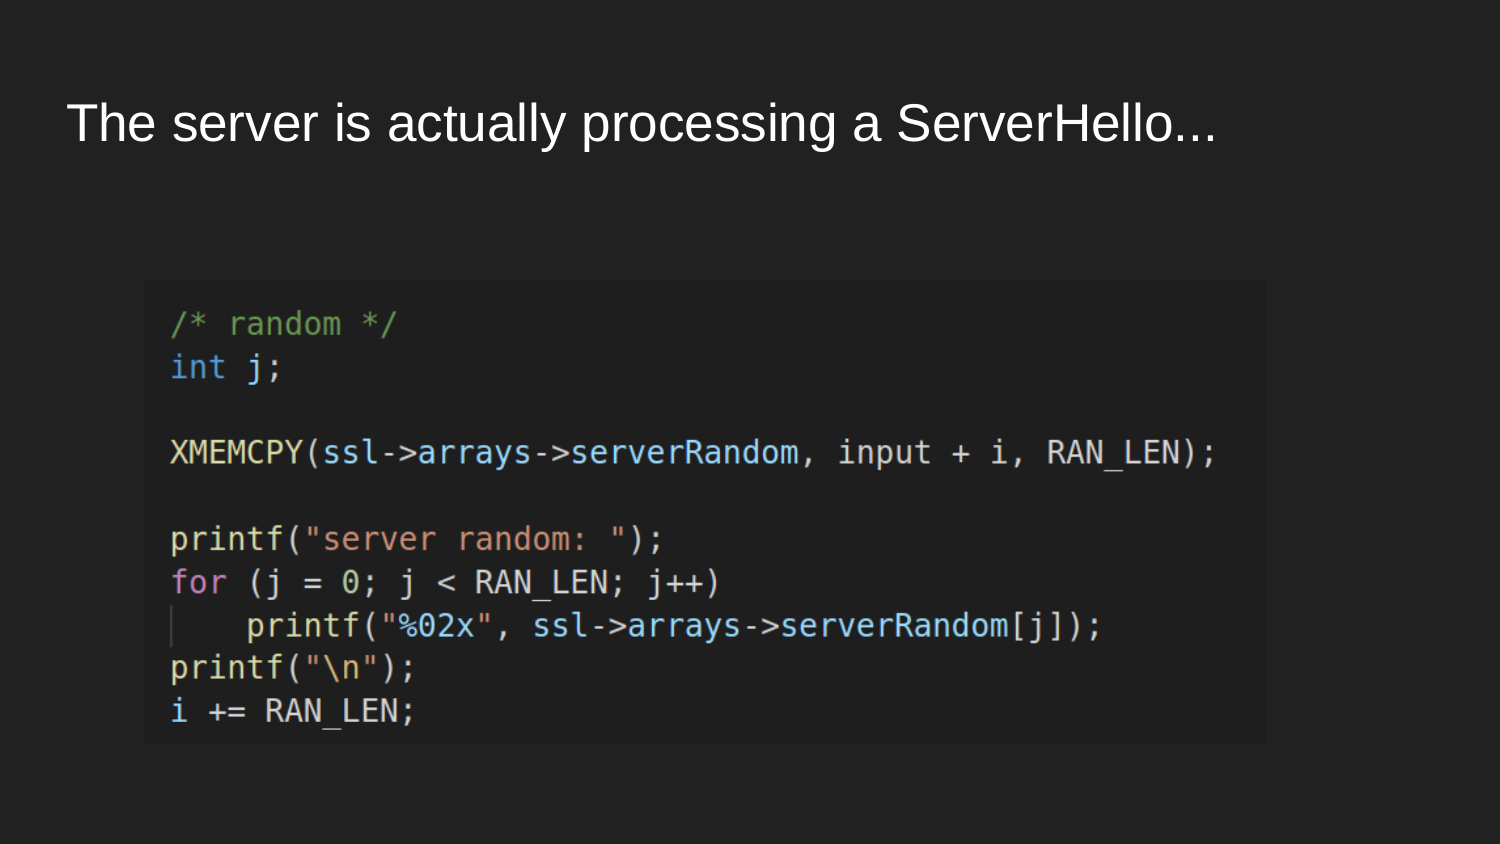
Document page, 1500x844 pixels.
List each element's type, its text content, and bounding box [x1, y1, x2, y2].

picture [144, 280, 1266, 743]
title The server is actually processing a ServerHello... [51, 72, 1449, 167]
